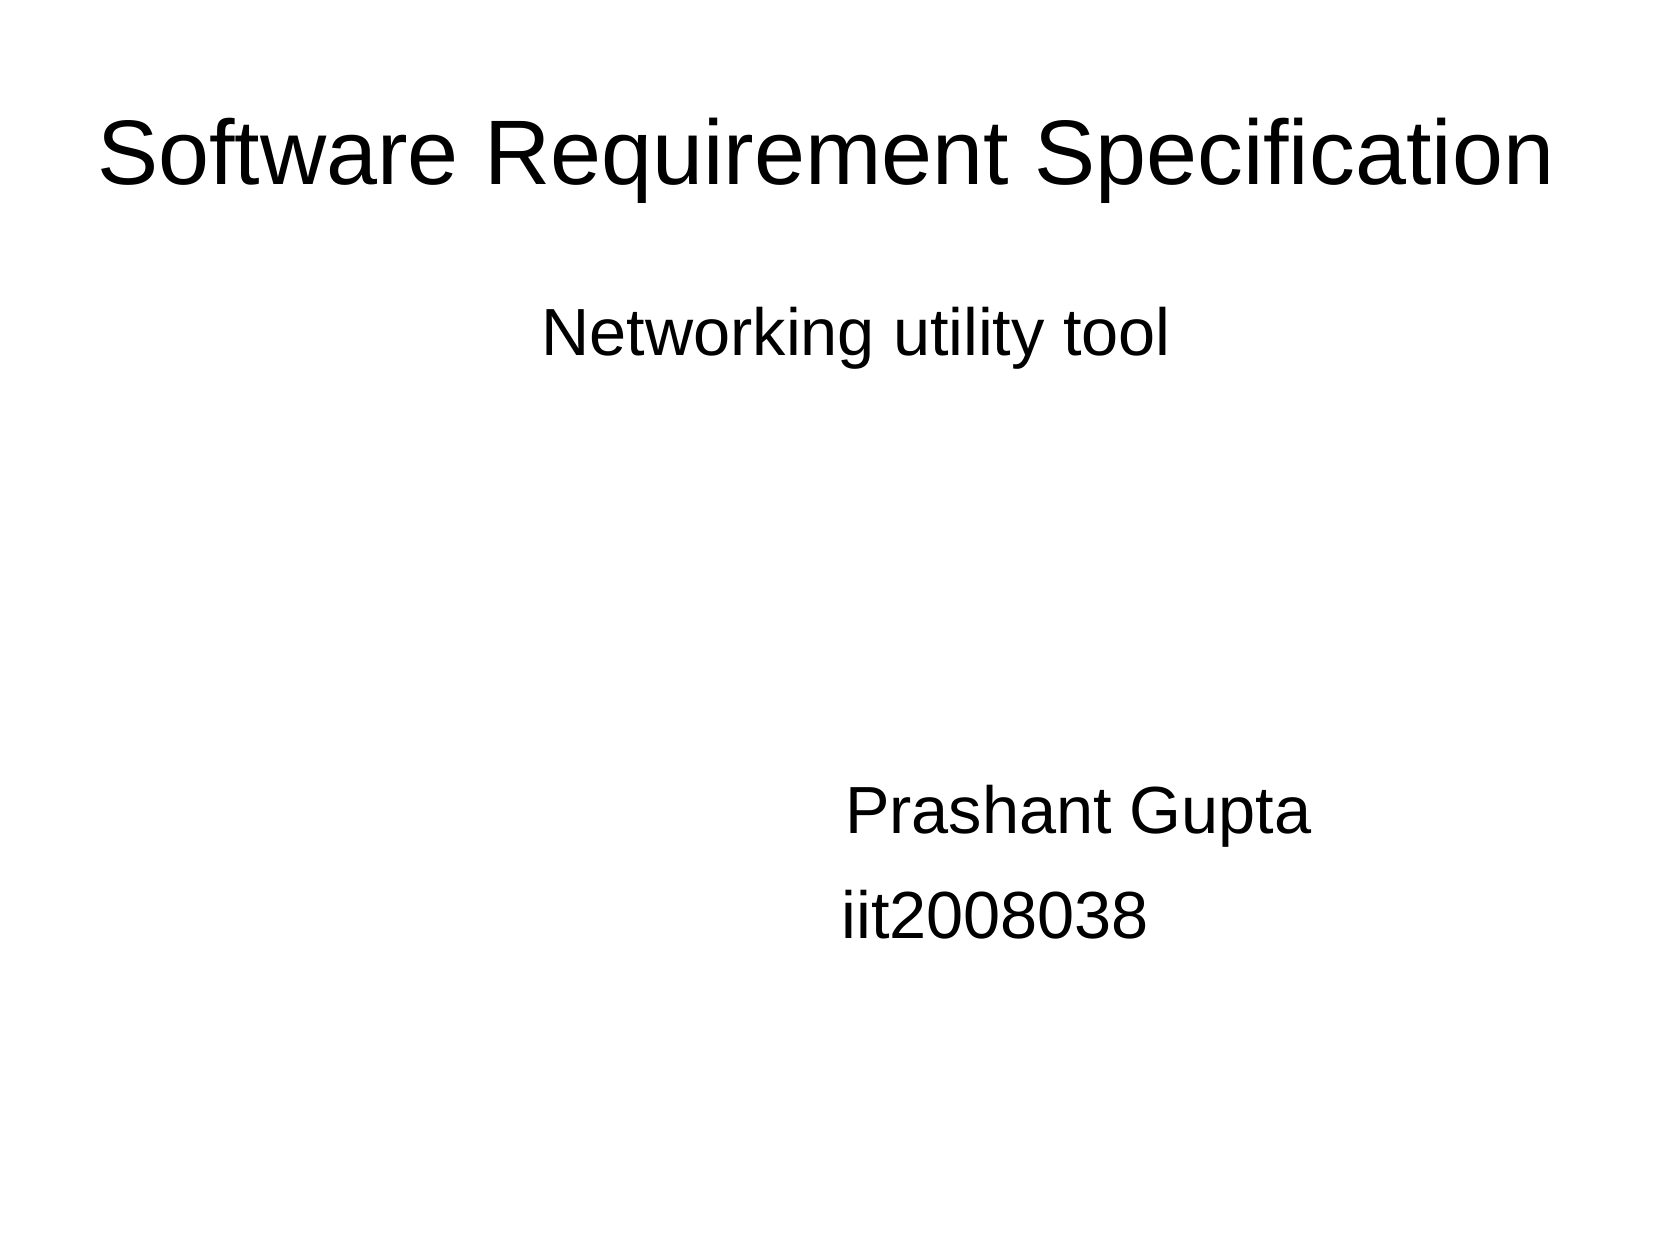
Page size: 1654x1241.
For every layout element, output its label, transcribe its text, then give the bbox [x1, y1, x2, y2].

title Software Requirement Specification [82, 56, 1571, 250]
list Networking utility tool Prashant Gupta iit2008038 [76, 295, 1565, 1114]
